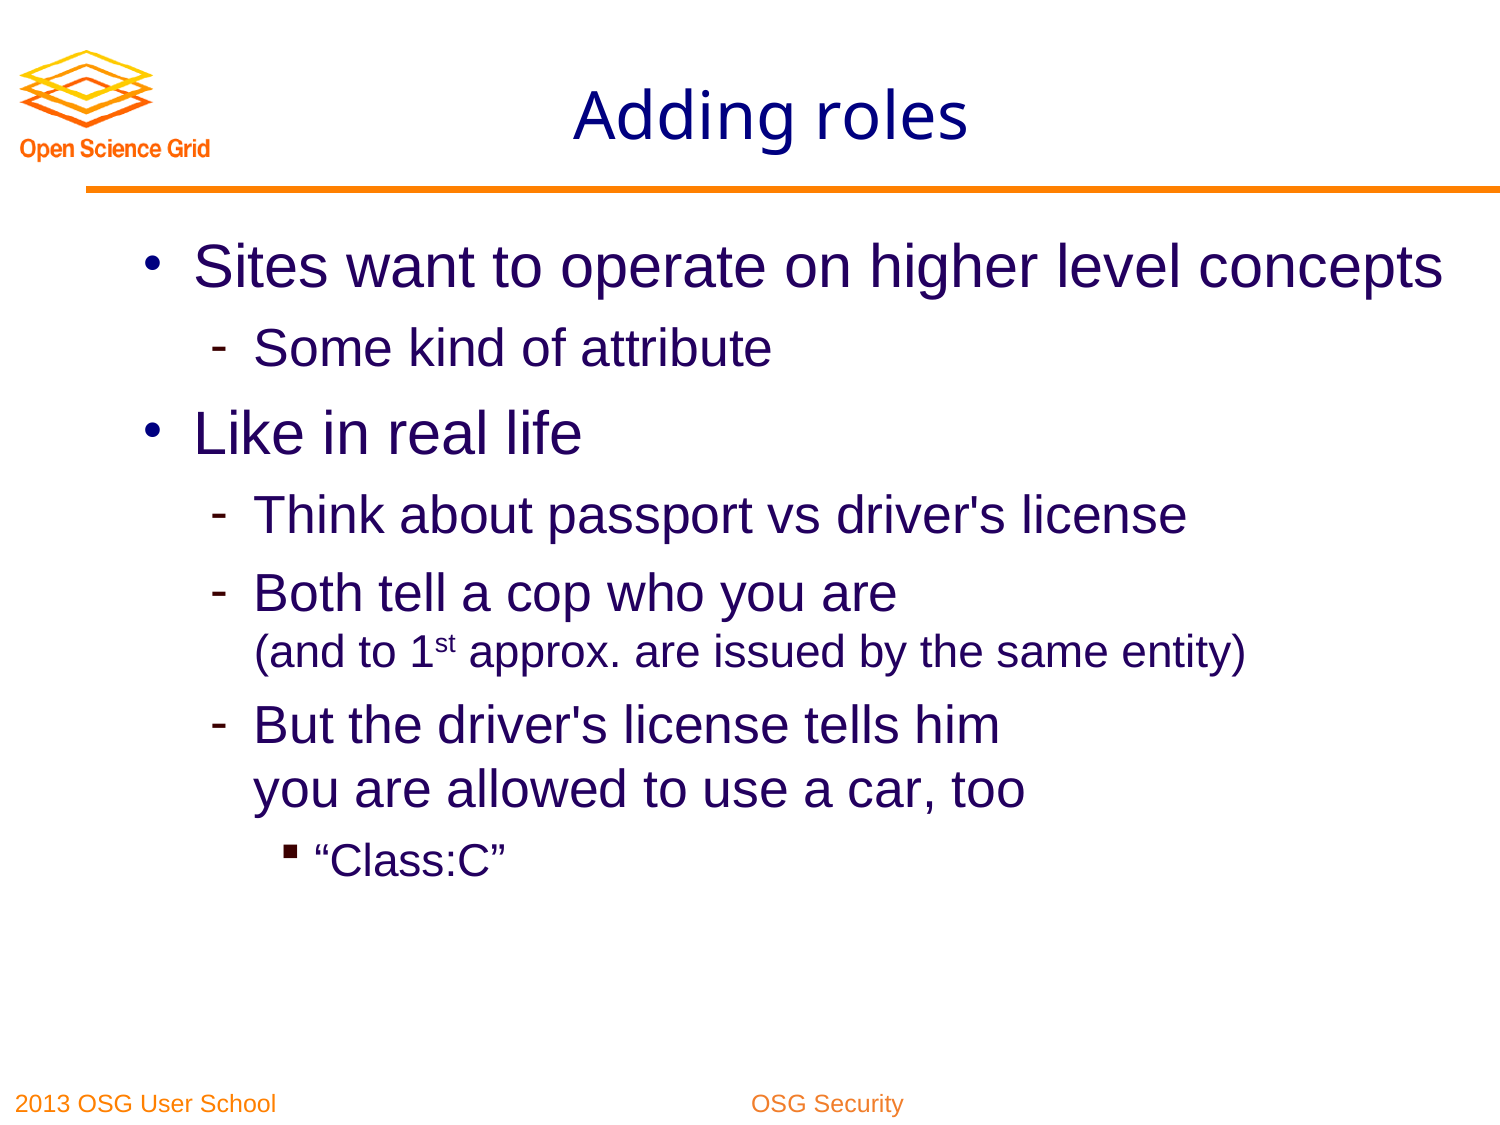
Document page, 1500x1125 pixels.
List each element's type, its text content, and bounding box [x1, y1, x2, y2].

title Adding roles [201, 18, 1342, 207]
picture [0, 27, 201, 179]
list Sites want to operate on higher level concepts Some kind of attribute Like in real life Think about passport vs driver's license Both tell a cop who you are (and to 1st approx. are issued by the same entity) But the driver's license tells him you are allowed to use a car, too “Class:C” [127, 218, 1468, 962]
